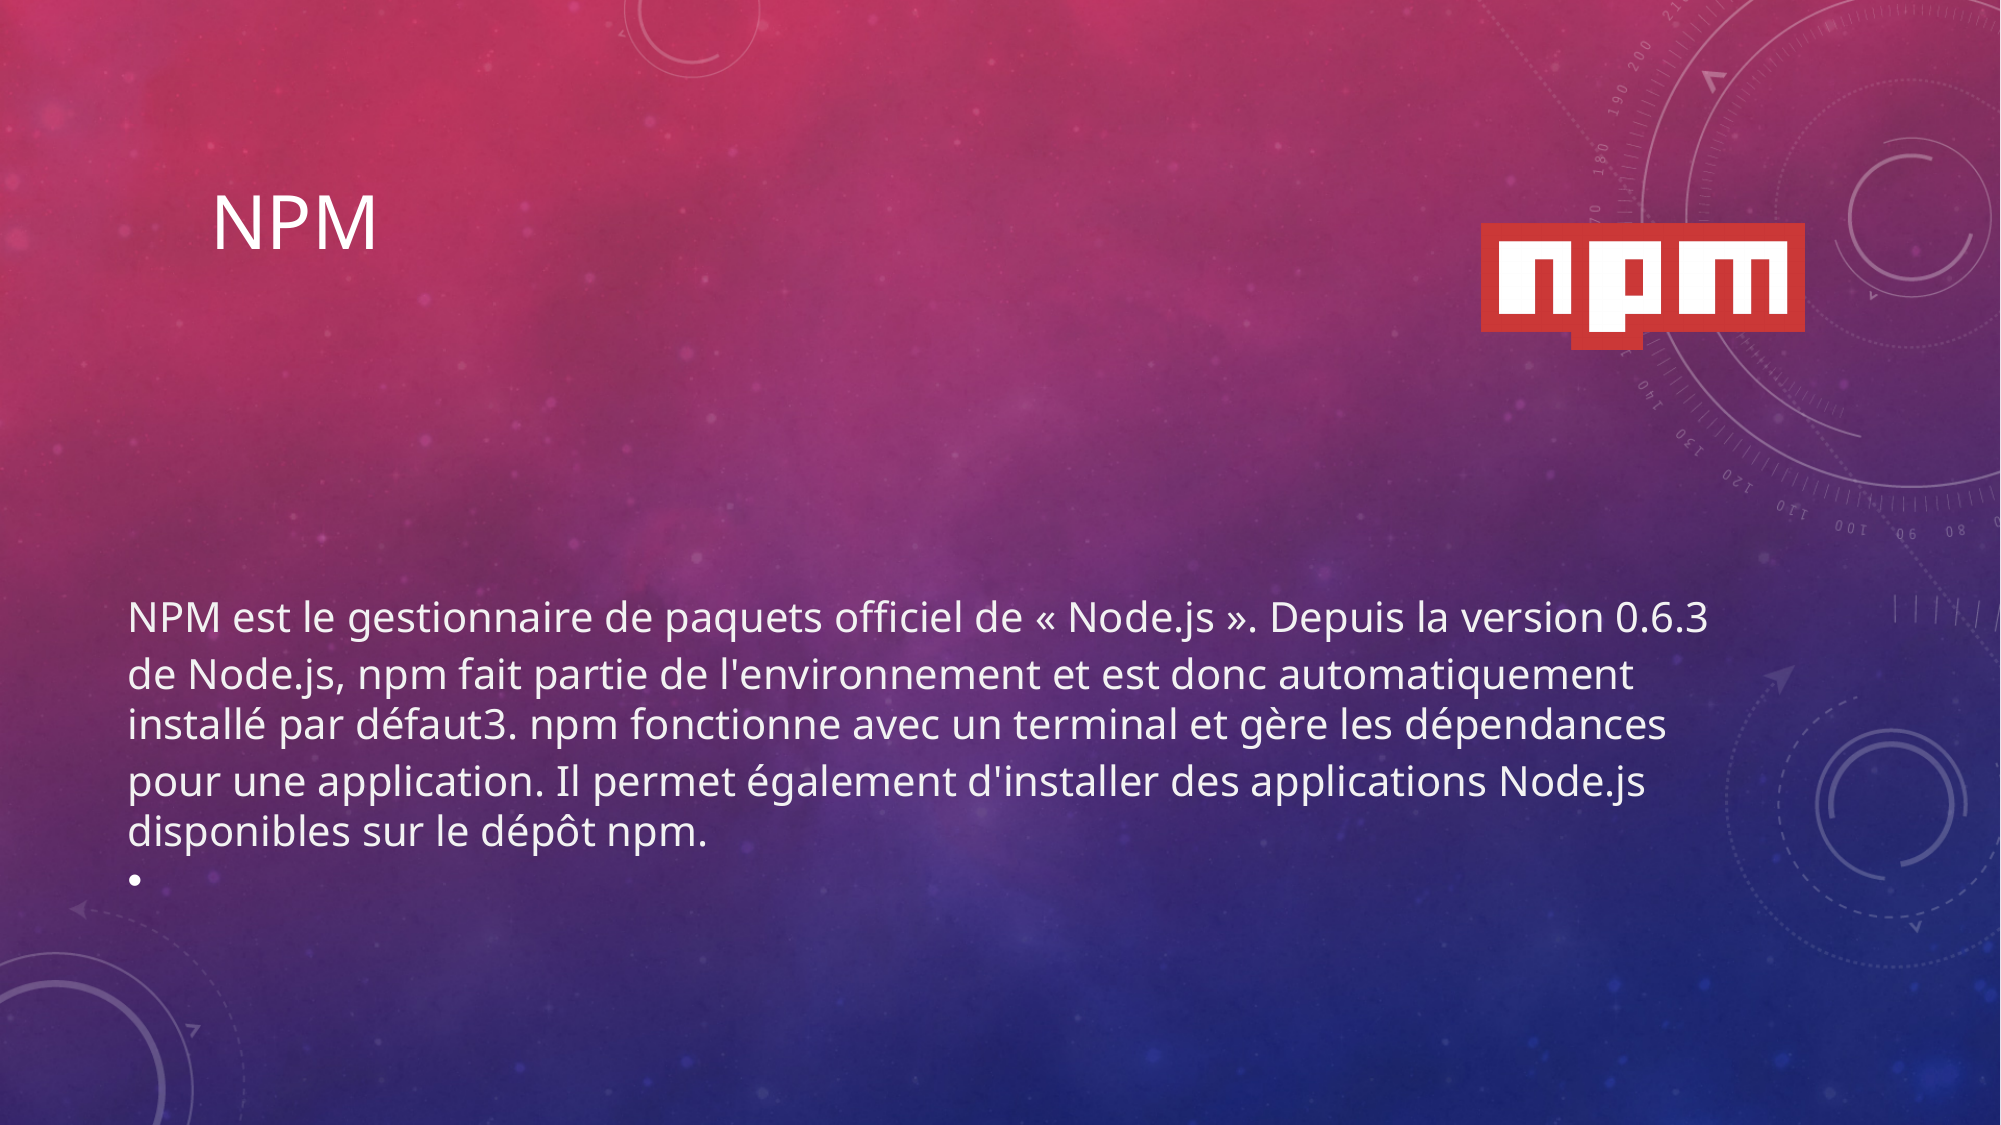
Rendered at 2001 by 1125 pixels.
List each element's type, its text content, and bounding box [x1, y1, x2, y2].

title npm [195, 99, 1203, 339]
list NPM est le gestionnaire de paquets officiel de « Node.js ». Depuis la version 0.6.3 de Node.js, npm fait partie de l'environnement et est donc automatiquement installé par défaut3. npm fonctionne avec un terminal et gère les dépendances pour une application. Il permet également d'installer des applications Node.js disponibles sur le dépôt npm. [112, 448, 1775, 1048]
picture [1481, 223, 1805, 350]
